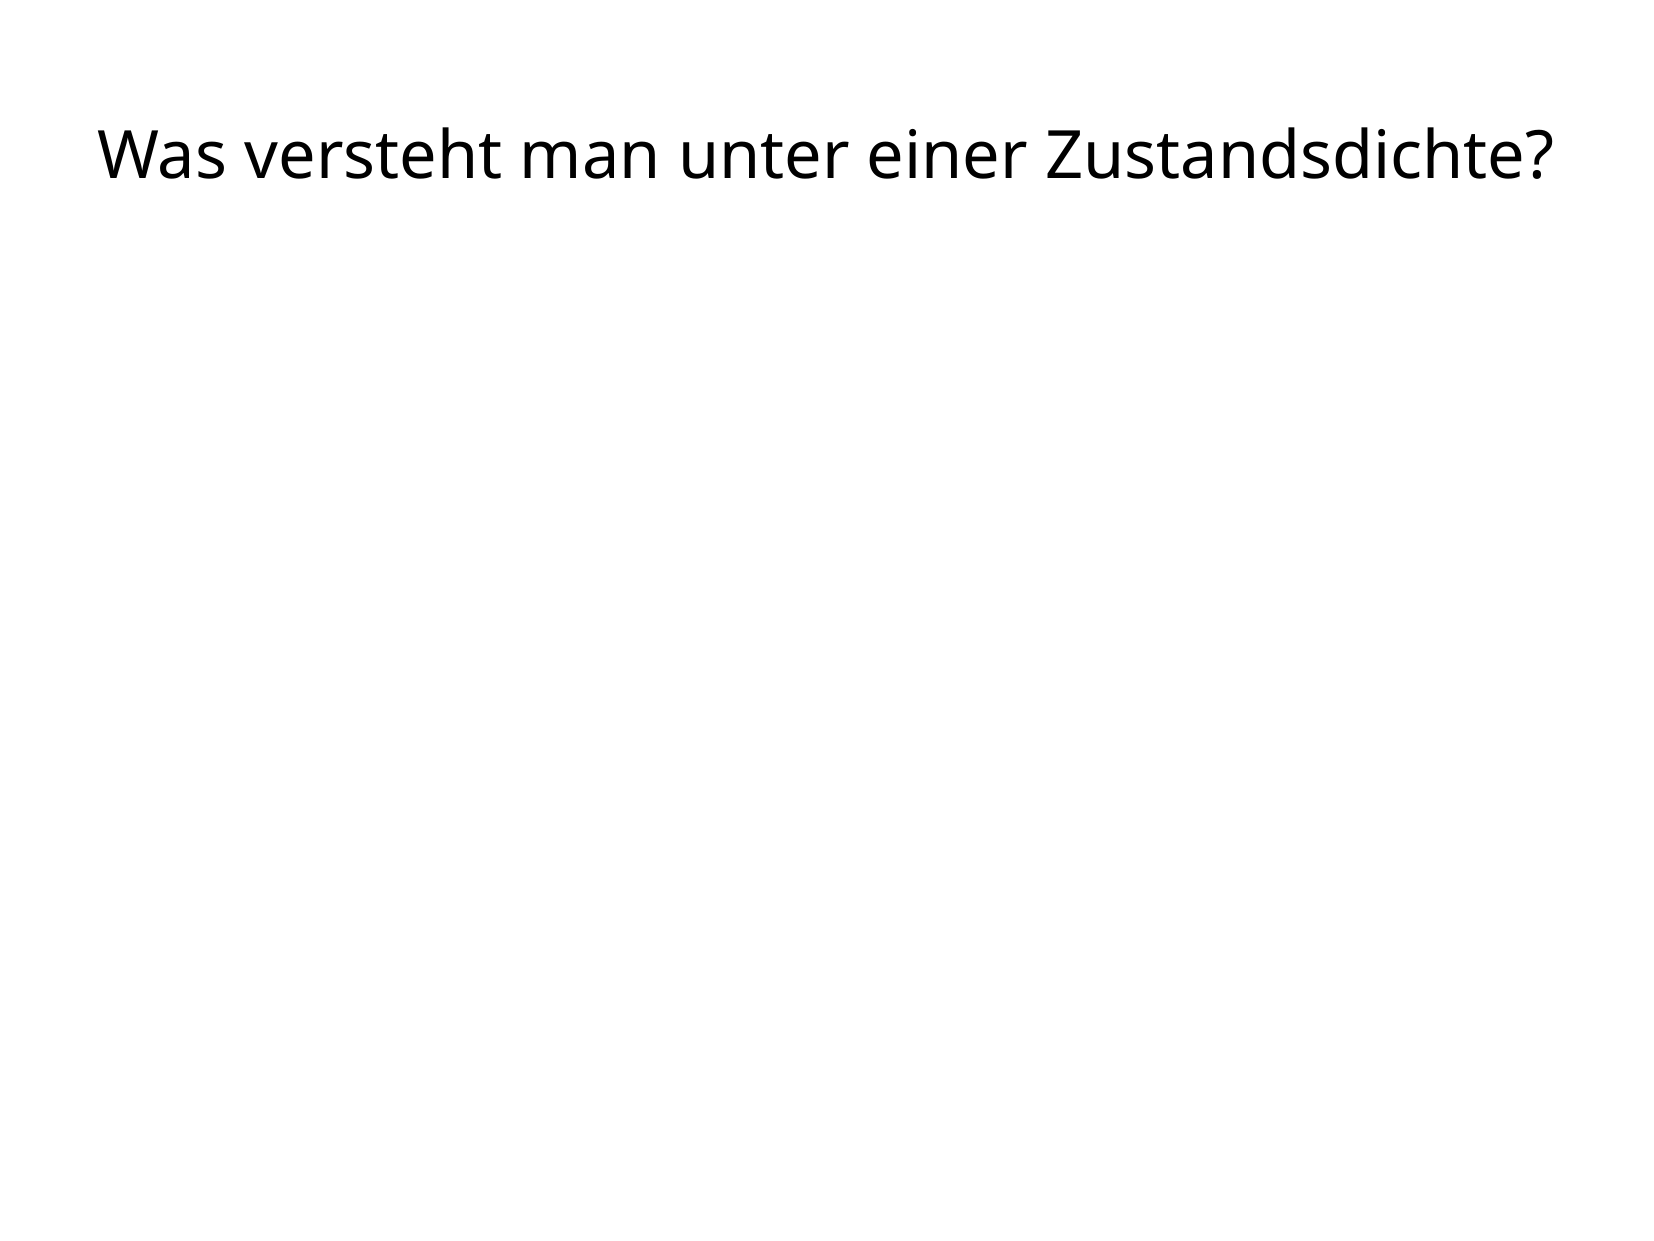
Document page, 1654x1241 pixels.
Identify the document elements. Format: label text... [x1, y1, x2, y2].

title Was versteht man unter einer Zustandsdichte? [82, 49, 1571, 257]
